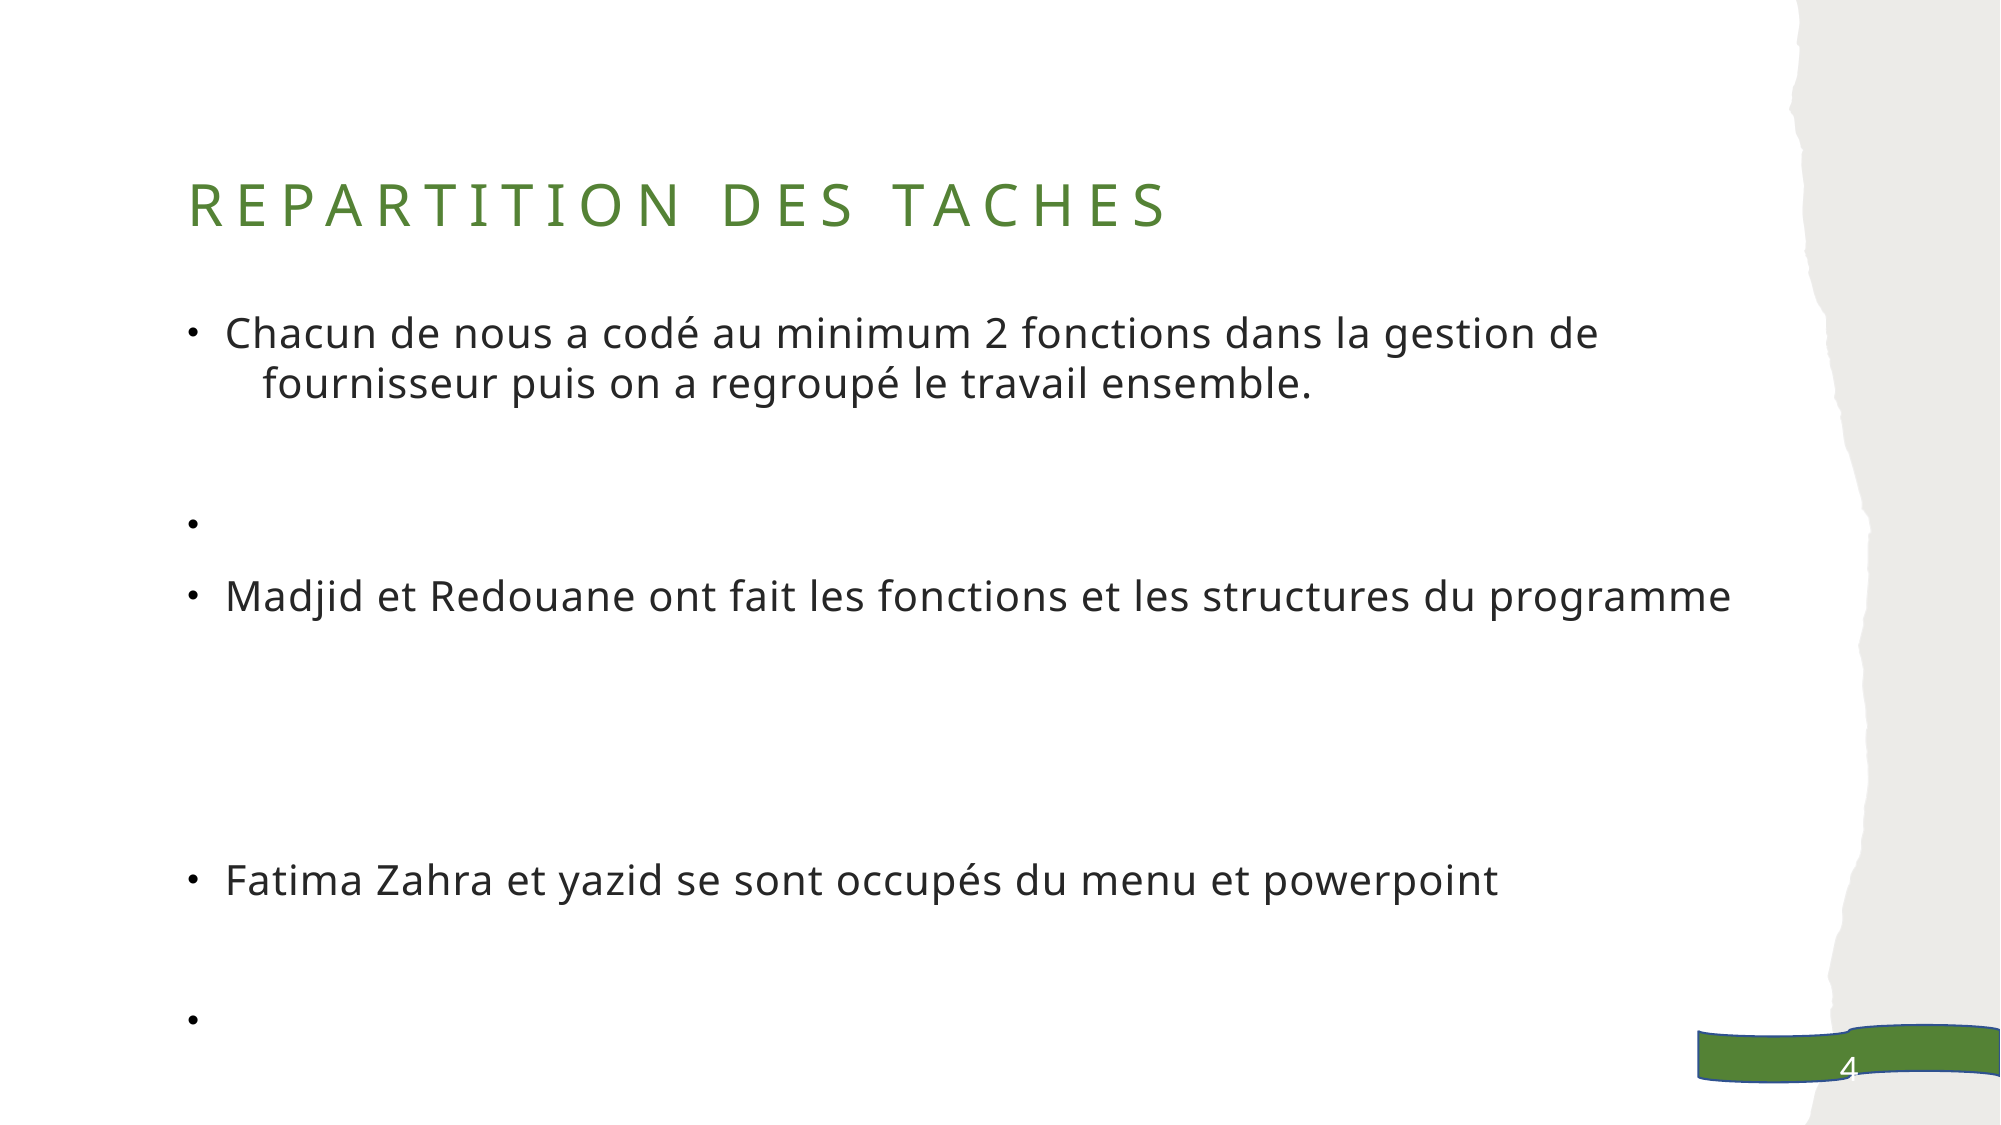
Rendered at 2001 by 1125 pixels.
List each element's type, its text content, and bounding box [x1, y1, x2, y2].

title Repartition des taches [172, 99, 1782, 299]
text_box 4 [1844, 1062, 1851, 1072]
text_box 4 [1698, 1025, 2000, 1083]
list Chacun de nous a codé au minimum 2 fonctions dans la gestion de fournisseur puis on a regroupé le travail ensemble. Madjid et Redouane ont fait les fonctions et les structures du programme Fatima Zahra et yazid se sont occupés du menu et powerpoint [172, 299, 1782, 1026]
